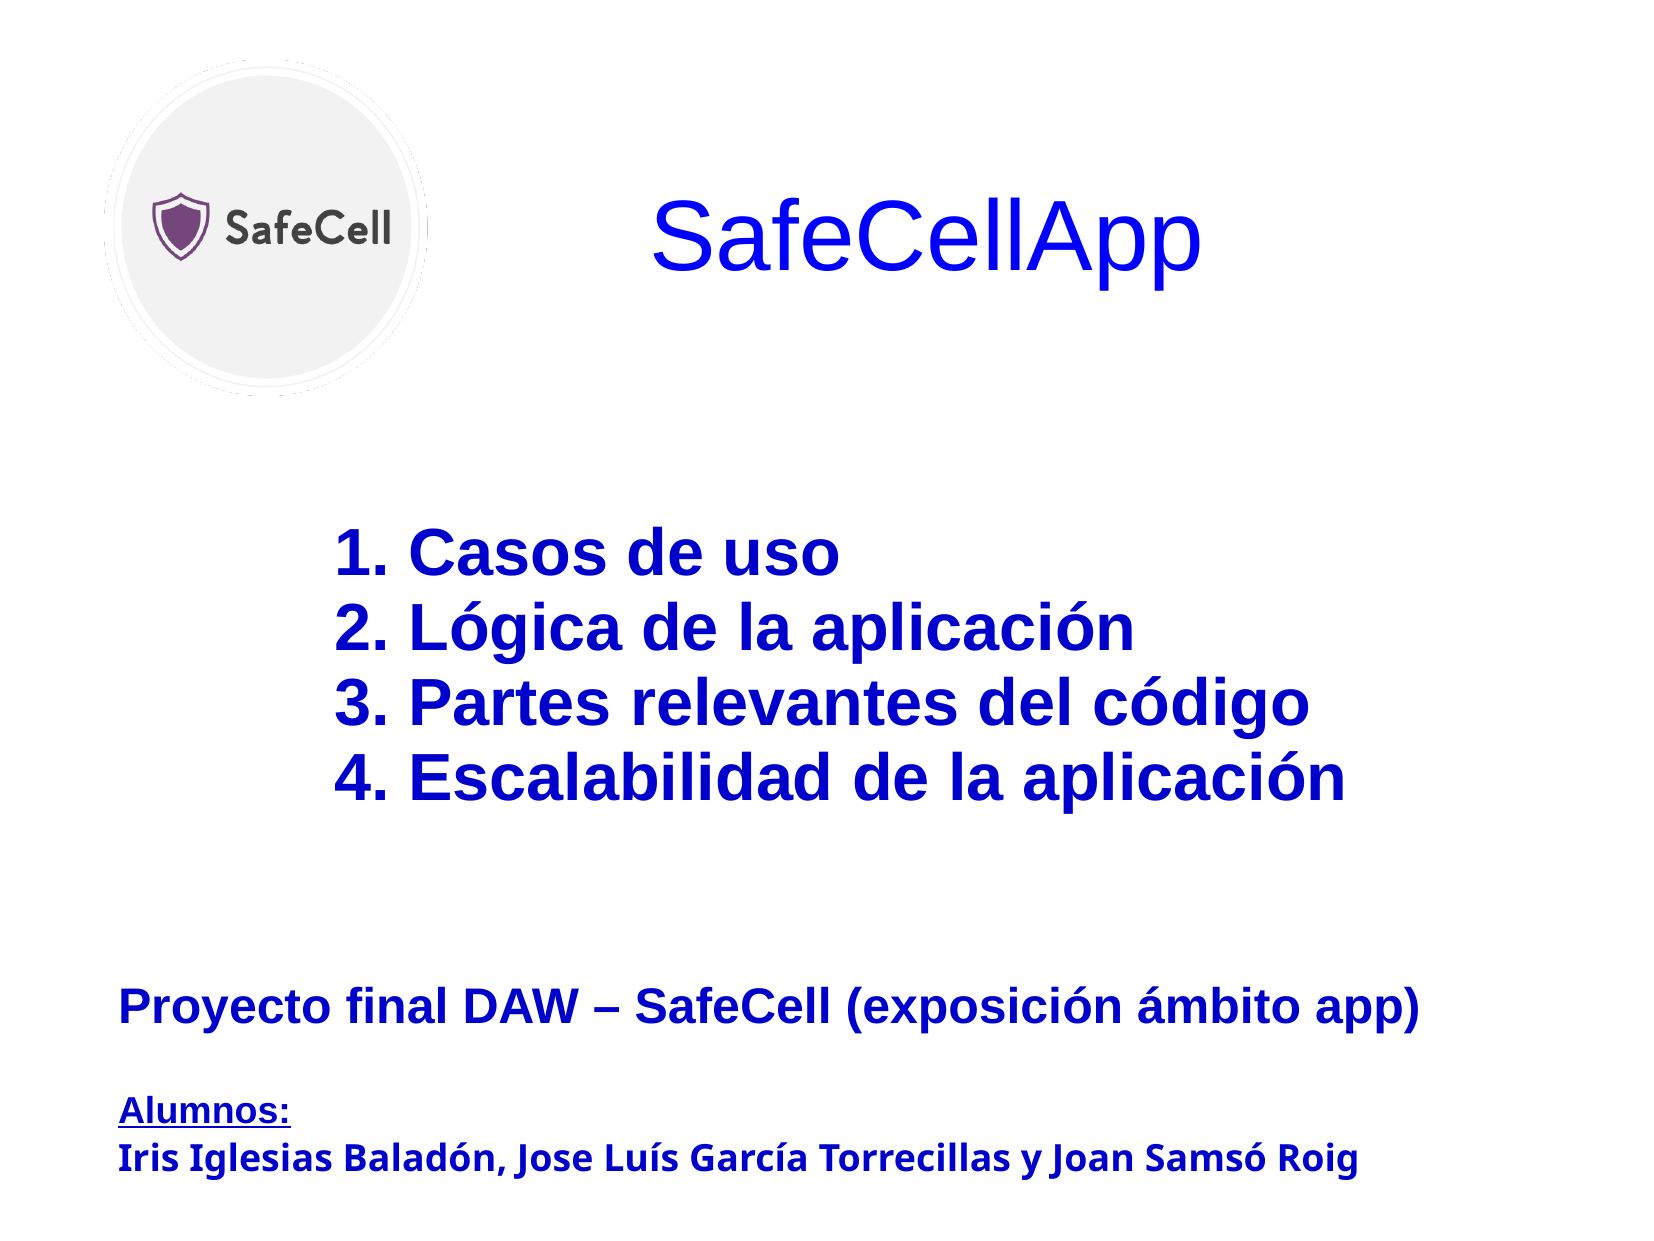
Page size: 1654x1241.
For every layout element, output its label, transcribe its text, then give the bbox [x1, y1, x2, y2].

picture [94, 49, 438, 402]
title Proyecto final DAW – SafeCell (exposición ámbito app) Alumnos: Iris Iglesias Baladón, Jose Luís García Torrecillas y Joan Samsó Roig [118, 968, 1571, 1193]
text_box 1. Casos de uso 2. Lógica de la aplicación 3. Partes relevantes del código 4. Escalabilidad de la aplicación [319, 507, 1453, 968]
title SafeCellApp [566, 94, 1288, 302]
